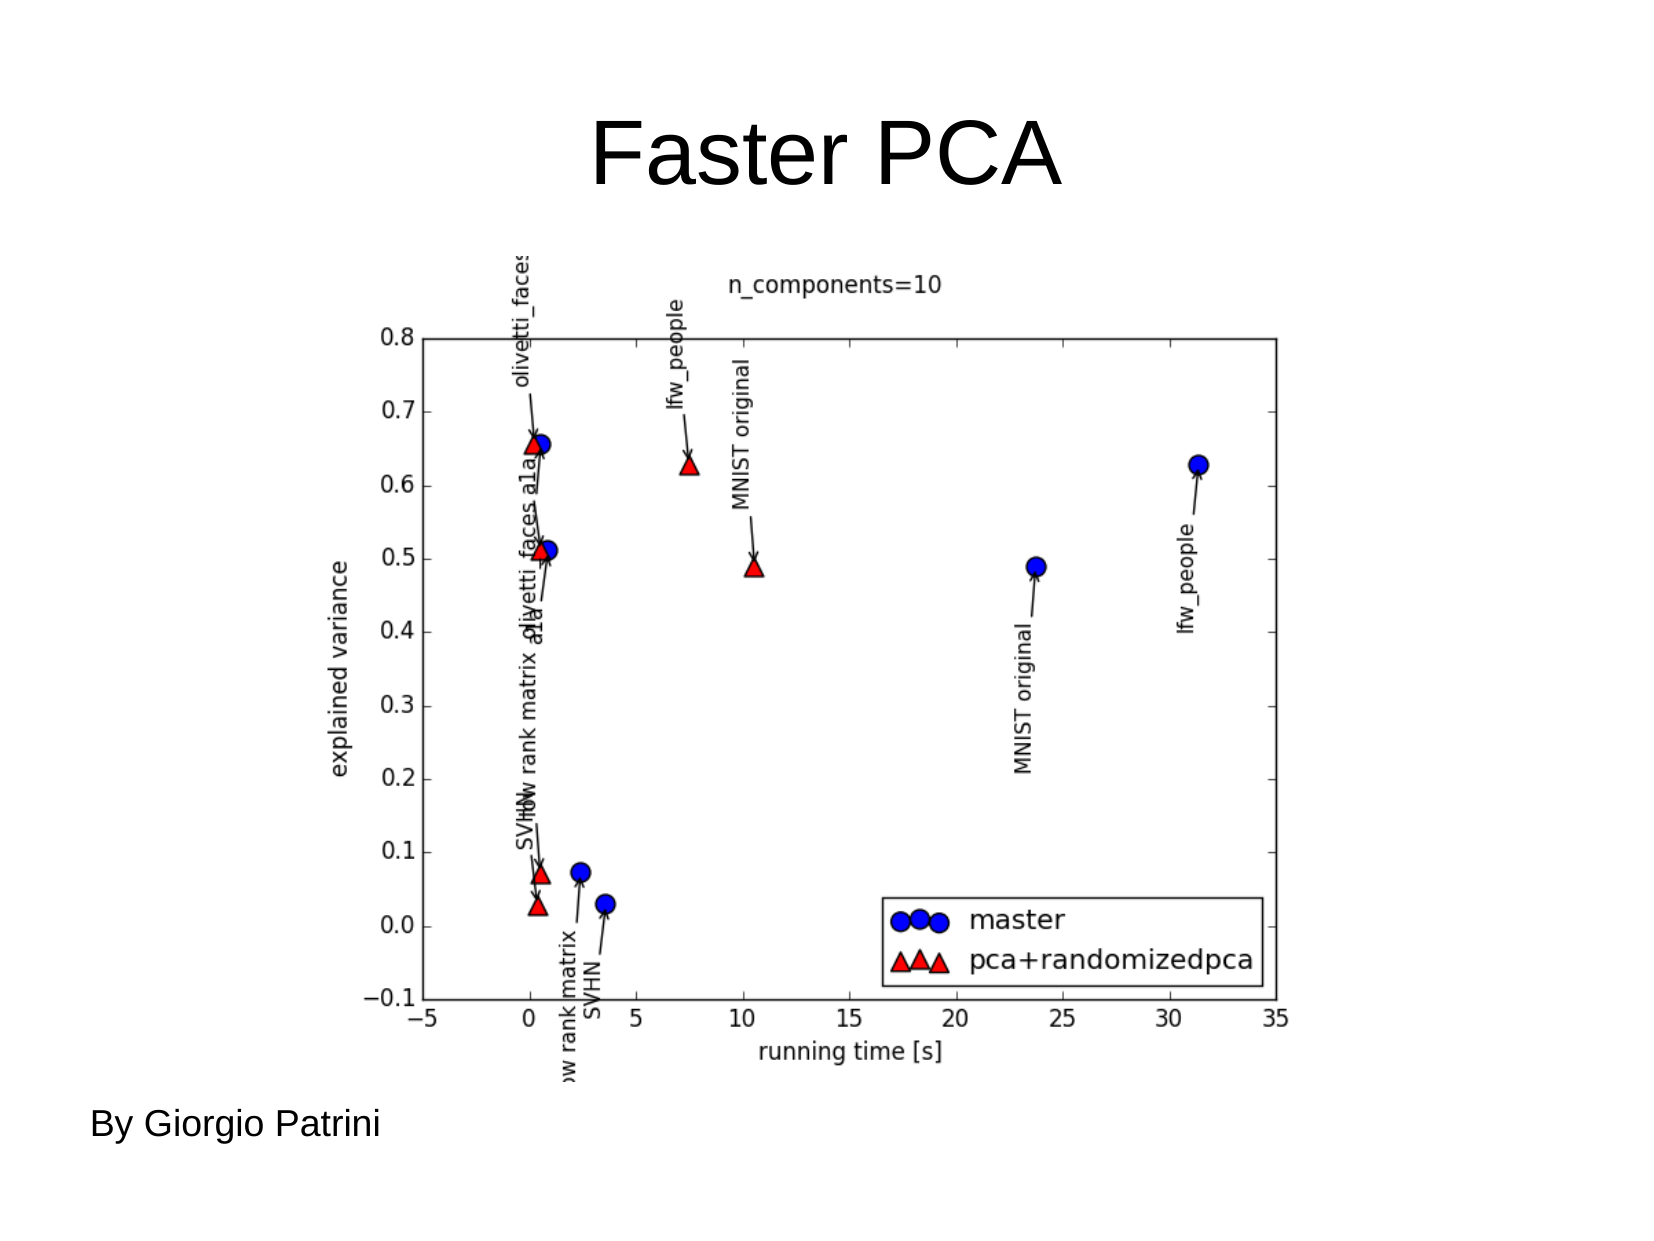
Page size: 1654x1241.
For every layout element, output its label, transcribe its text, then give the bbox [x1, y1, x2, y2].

picture [285, 256, 1386, 1082]
title Faster PCA [82, 49, 1571, 257]
text_box By Giorgio Patrini [75, 1095, 1576, 1152]
